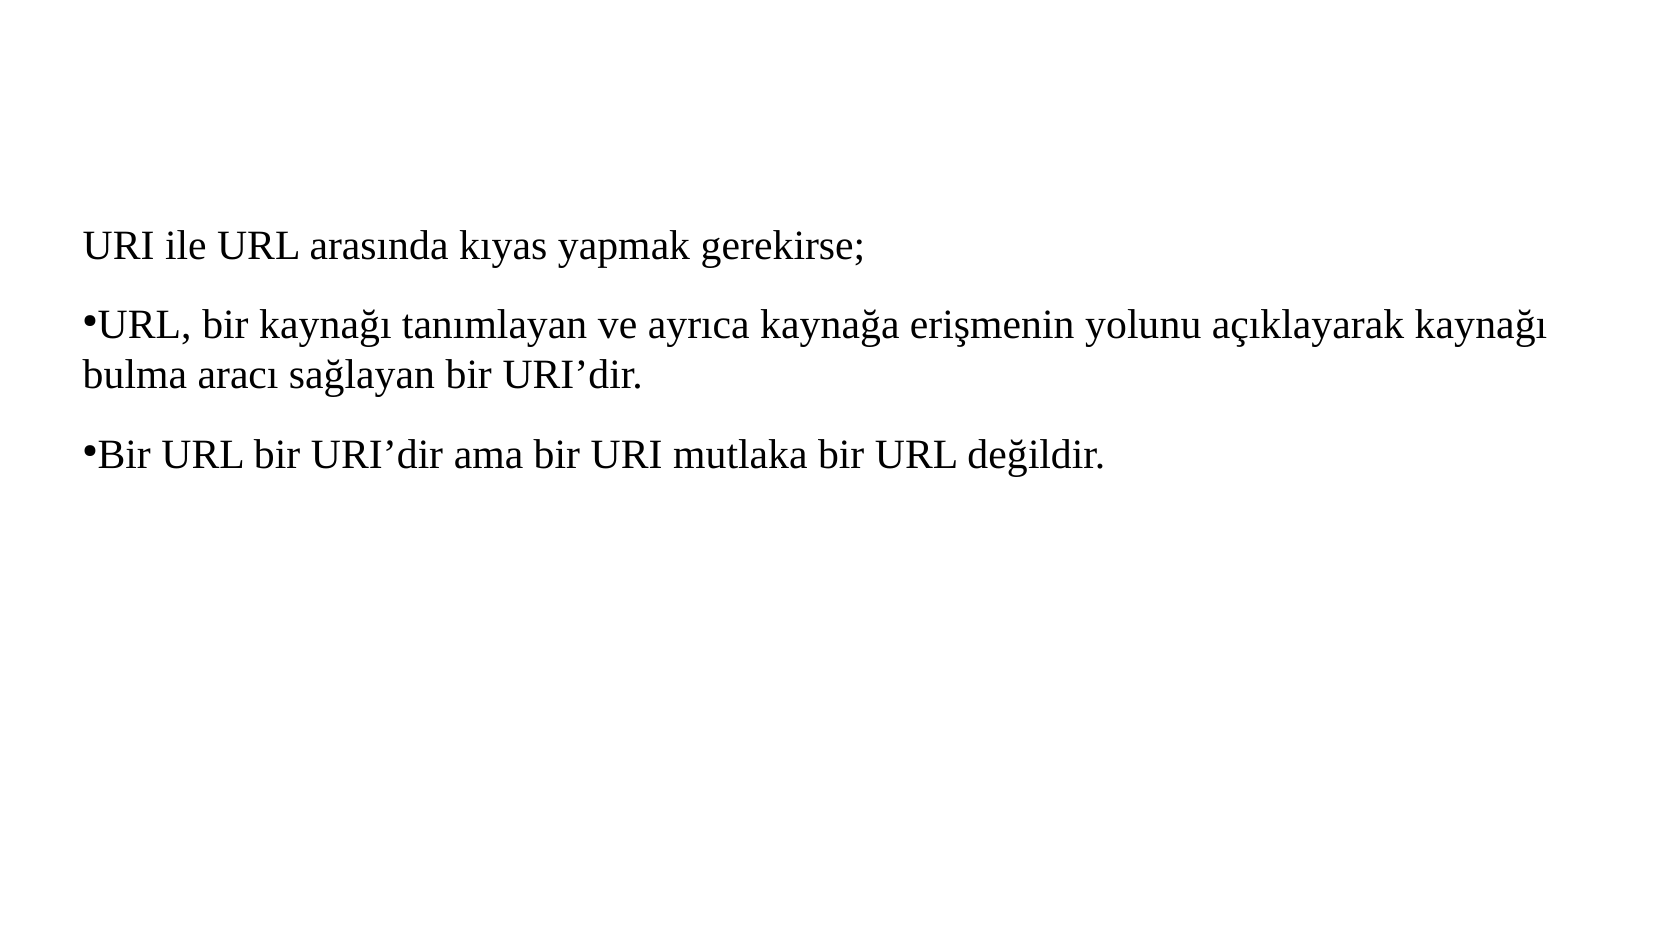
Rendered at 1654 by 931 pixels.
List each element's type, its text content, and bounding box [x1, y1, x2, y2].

list URI ile URL arasında kıyas yapmak gerekirse; URL, bir kaynağı tanımlayan ve ayrıca kaynağa erişmenin yolunu açıklayarak kaynağı bulma aracı sağlayan bir URI’dir. Bir URL bir URI’dir ama bir URI mutlaka bir URL değildir. [82, 217, 1571, 758]
